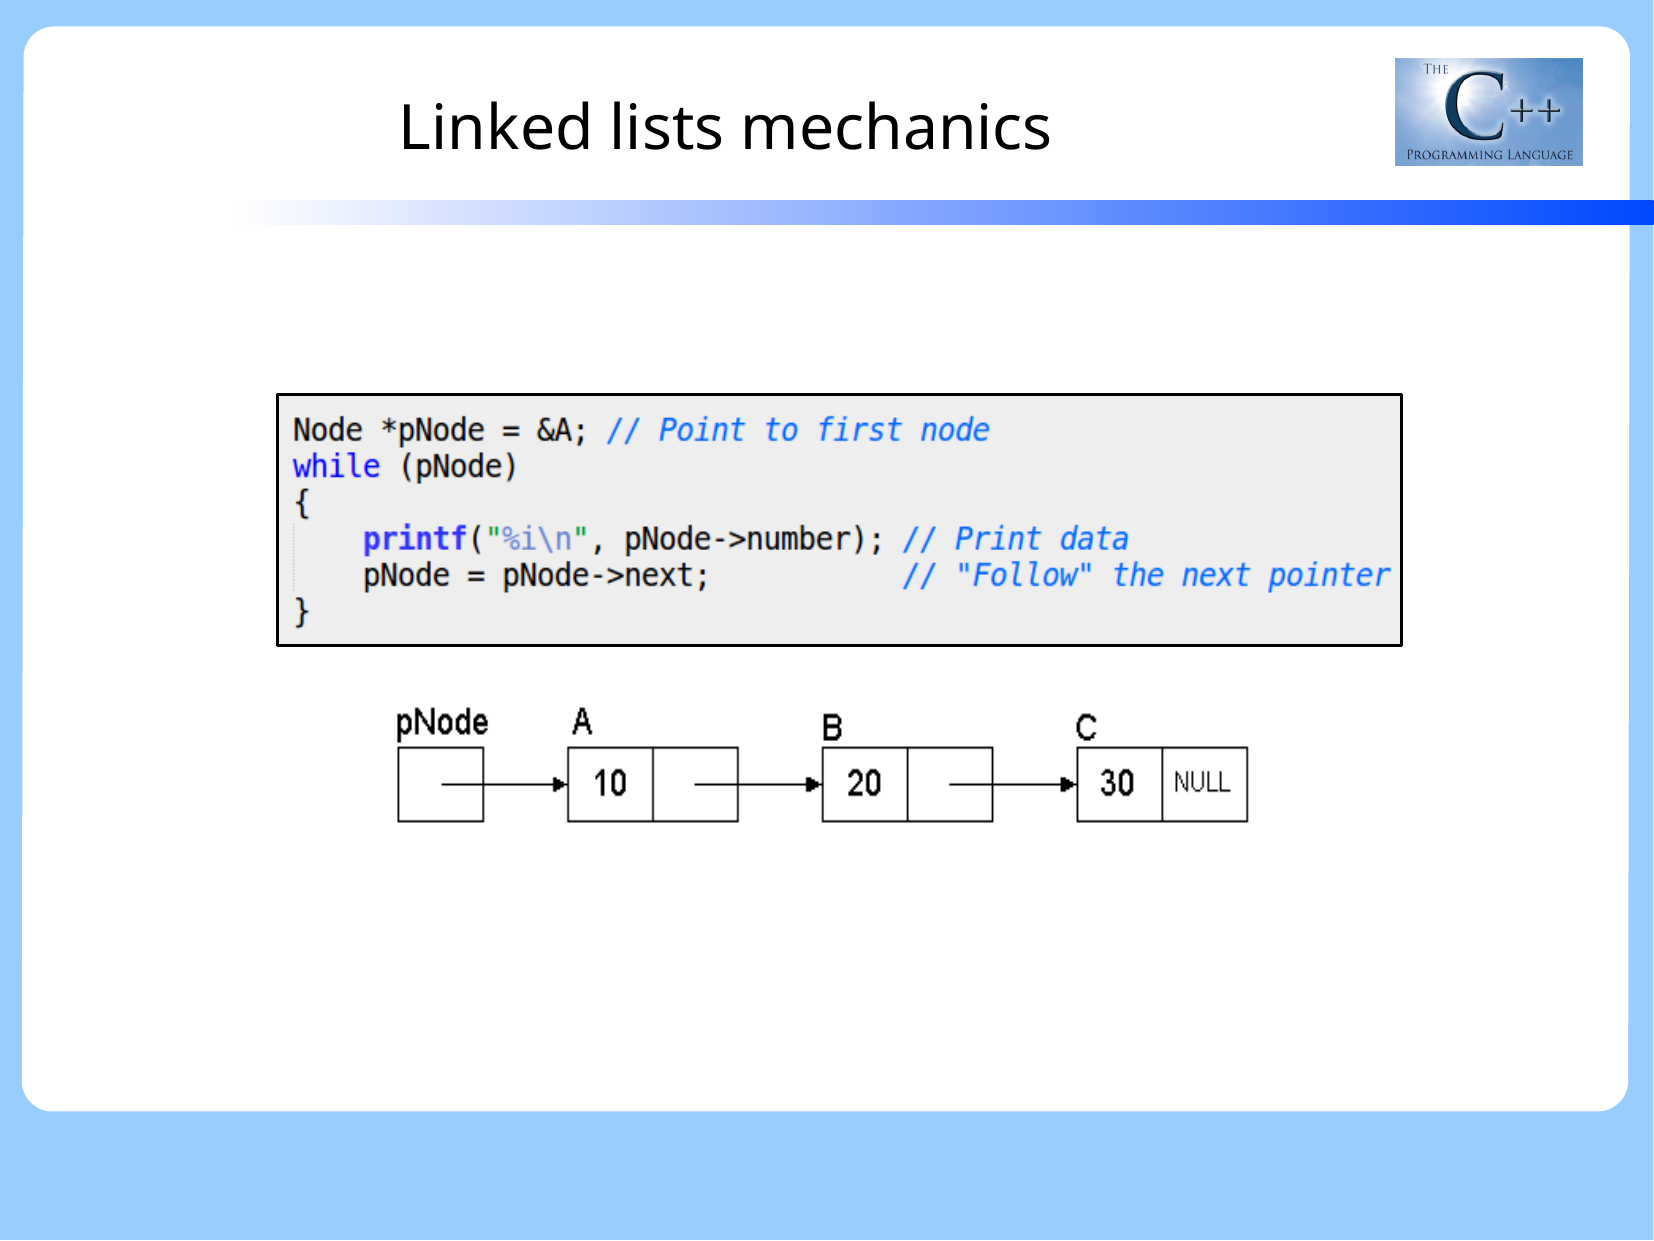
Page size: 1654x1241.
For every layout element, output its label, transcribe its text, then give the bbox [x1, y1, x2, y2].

title Linked lists mechanics [82, 49, 1371, 201]
picture [1395, 58, 1583, 166]
picture [389, 696, 1252, 827]
picture [279, 396, 1400, 644]
